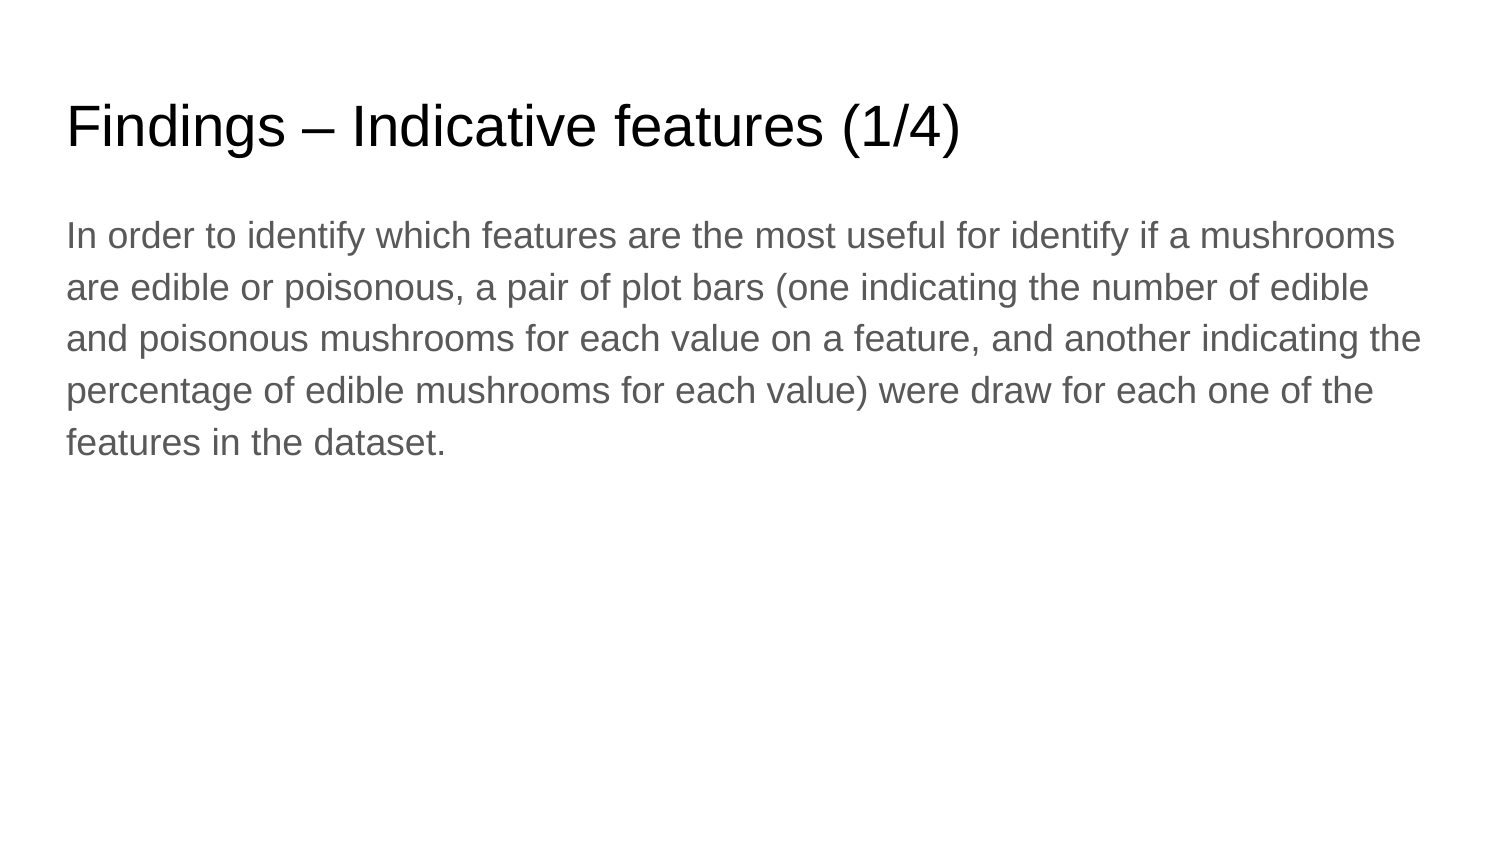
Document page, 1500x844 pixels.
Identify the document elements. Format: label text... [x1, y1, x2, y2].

title Findings – Indicative features (1/4) [51, 72, 1449, 167]
list In order to identify which features are the most useful for identify if a mushrooms are edible or poisonous, a pair of plot bars (one indicating the number of edible and poisonous mushrooms for each value on a feature, and another indicating the percentage of edible mushrooms for each value) were draw for each one of the features in the dataset. [51, 189, 1449, 750]
